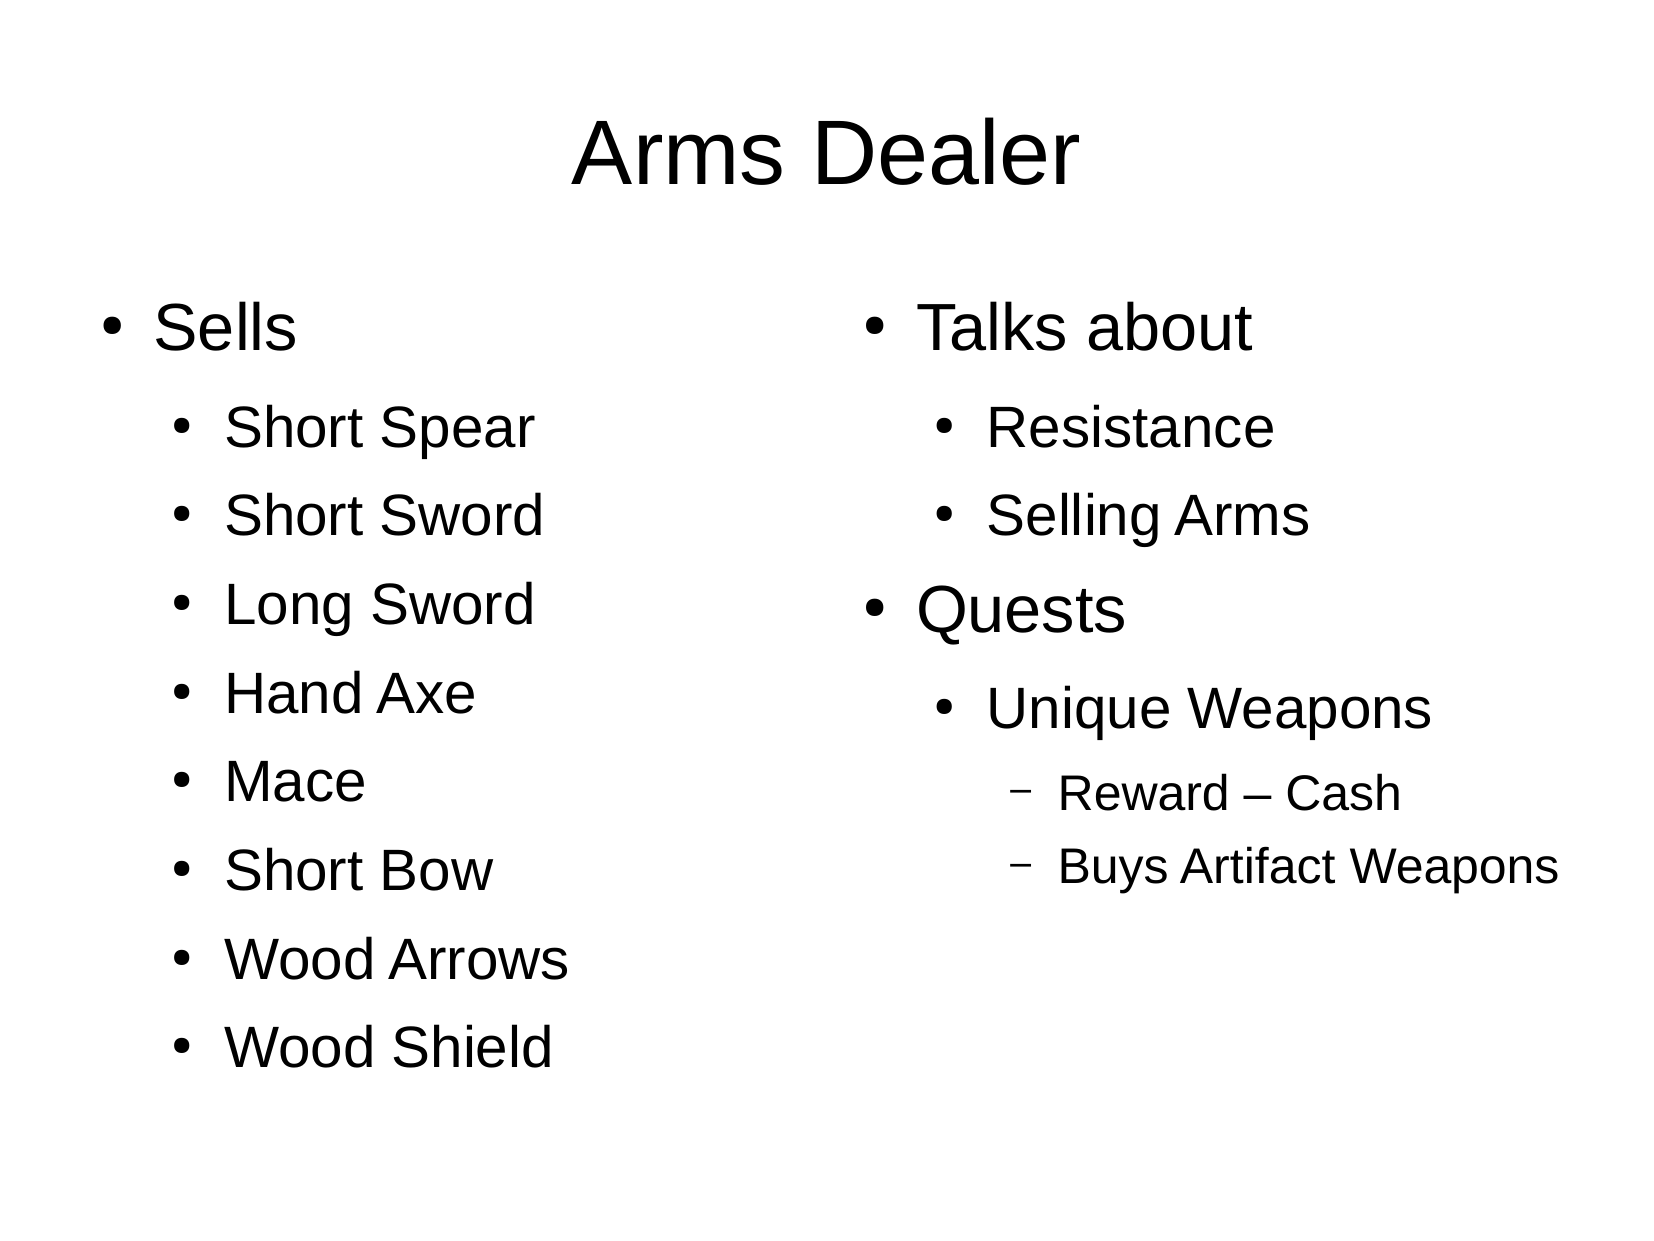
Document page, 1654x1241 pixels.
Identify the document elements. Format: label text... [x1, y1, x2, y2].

list Sells Short Spear Short Sword Long Sword Hand Axe Mace Short Bow Wood Arrows Wood Shield [82, 290, 809, 1109]
list Talks about Resistance Selling Arms Quests Unique Weapons Reward – Cash Buys Artifact Weapons [845, 290, 1572, 1109]
title Arms Dealer [82, 56, 1571, 250]
